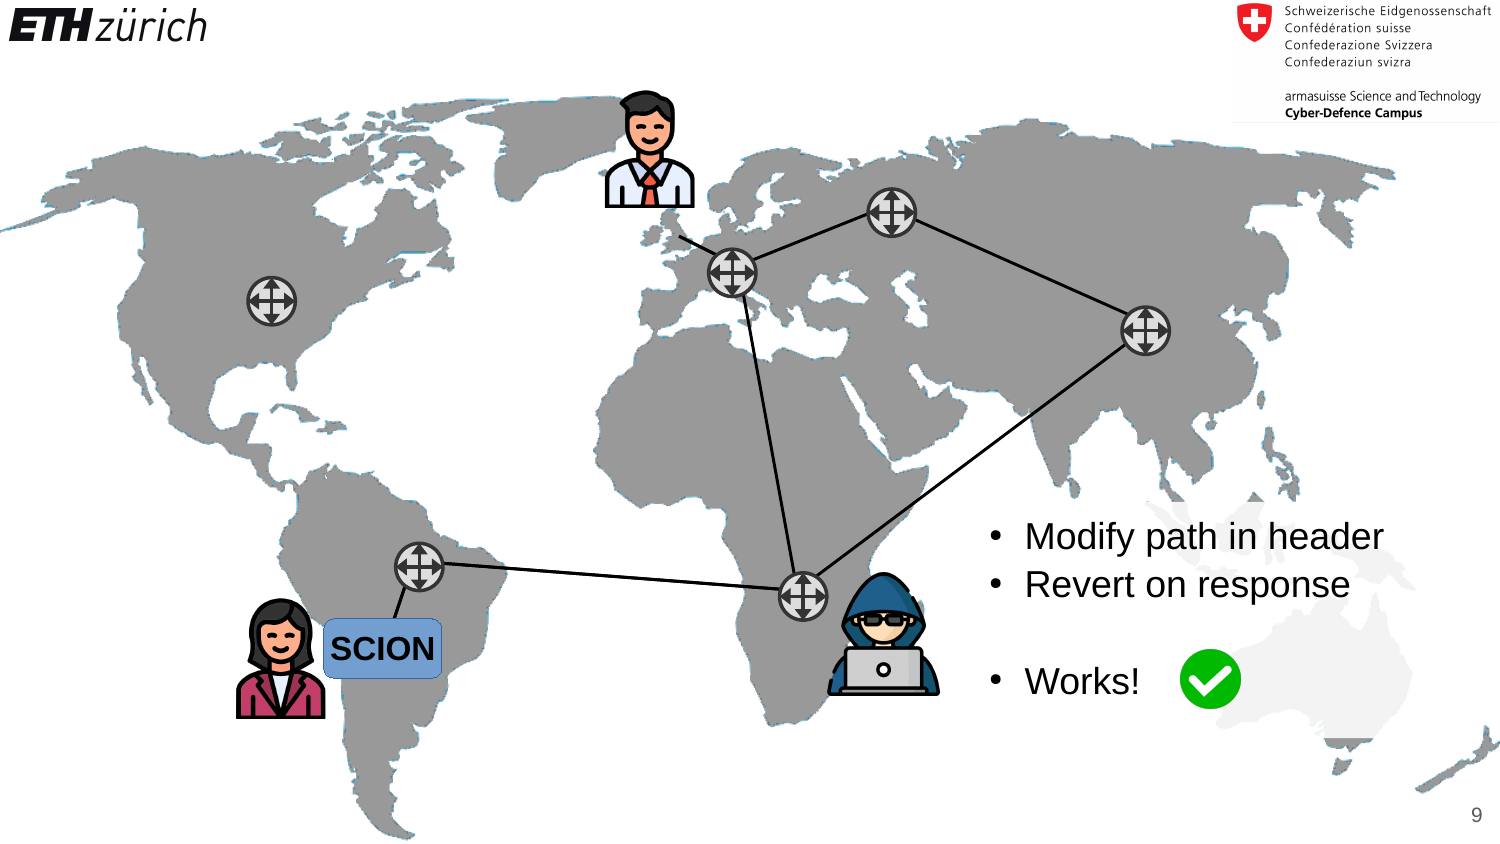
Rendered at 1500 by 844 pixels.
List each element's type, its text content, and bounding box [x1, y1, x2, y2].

text_box [1122, 307, 1170, 355]
text_box [868, 188, 916, 237]
text_box [248, 277, 296, 325]
picture [8, 8, 207, 42]
text_box [708, 249, 756, 297]
text_box Modify path in header Revert on response Works! [974, 501, 1418, 739]
picture [0, 0, 1500, 844]
text_box [779, 572, 822, 621]
text_box SCION [323, 618, 442, 679]
text_box [395, 543, 443, 591]
